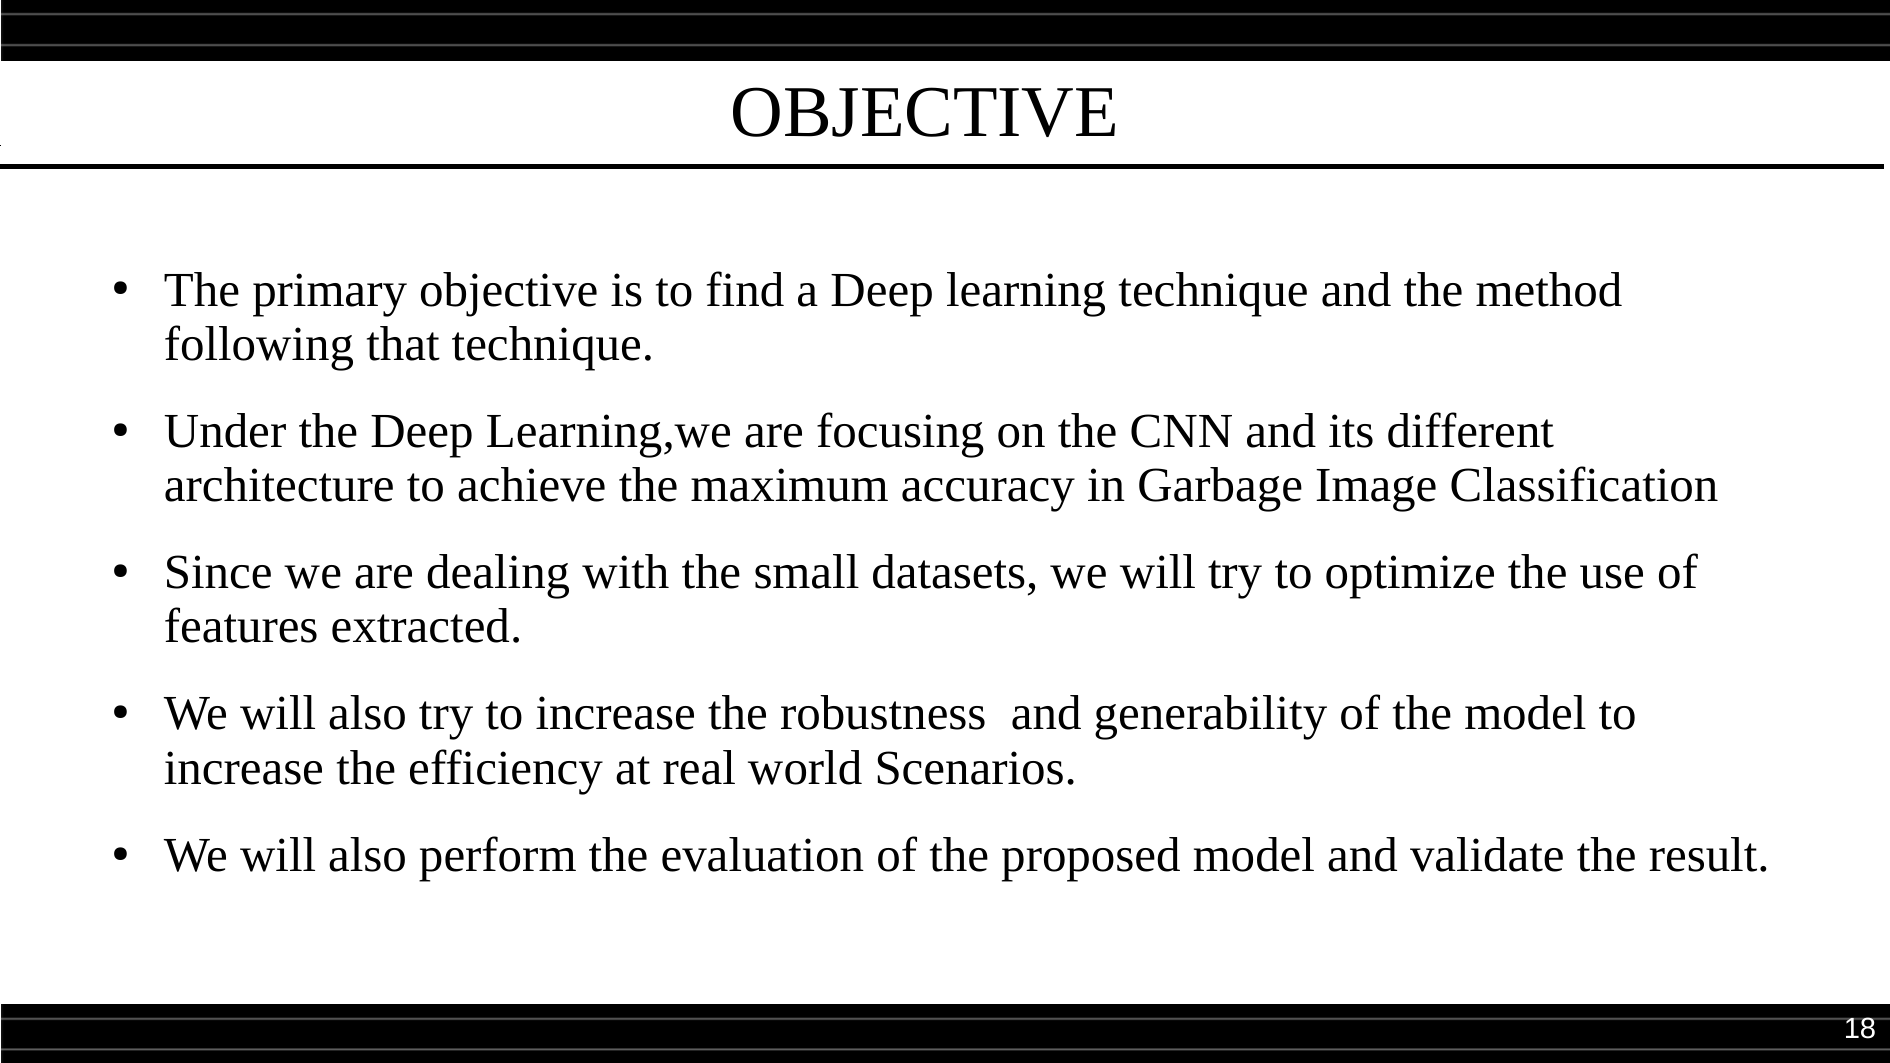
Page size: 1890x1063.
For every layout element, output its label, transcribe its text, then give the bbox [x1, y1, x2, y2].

picture [1, 1004, 1890, 1063]
title OBJECTIVE [74, 65, 1776, 158]
picture [1, 0, 1890, 61]
list The primary objective is to find a Deep learning technique and the method following that technique. Under the Deep Learning,we are focusing on the CNN and its different architecture to achieve the maximum accuracy in Garbage Image Classification Since we are dealing with the small datasets, we will try to optimize the use of features extracted. We will also try to increase the robustness and generability of the model to increase the efficiency at real world Scenarios. We will also perform the evaluation of the proposed model and validate the result. [94, 262, 1796, 935]
